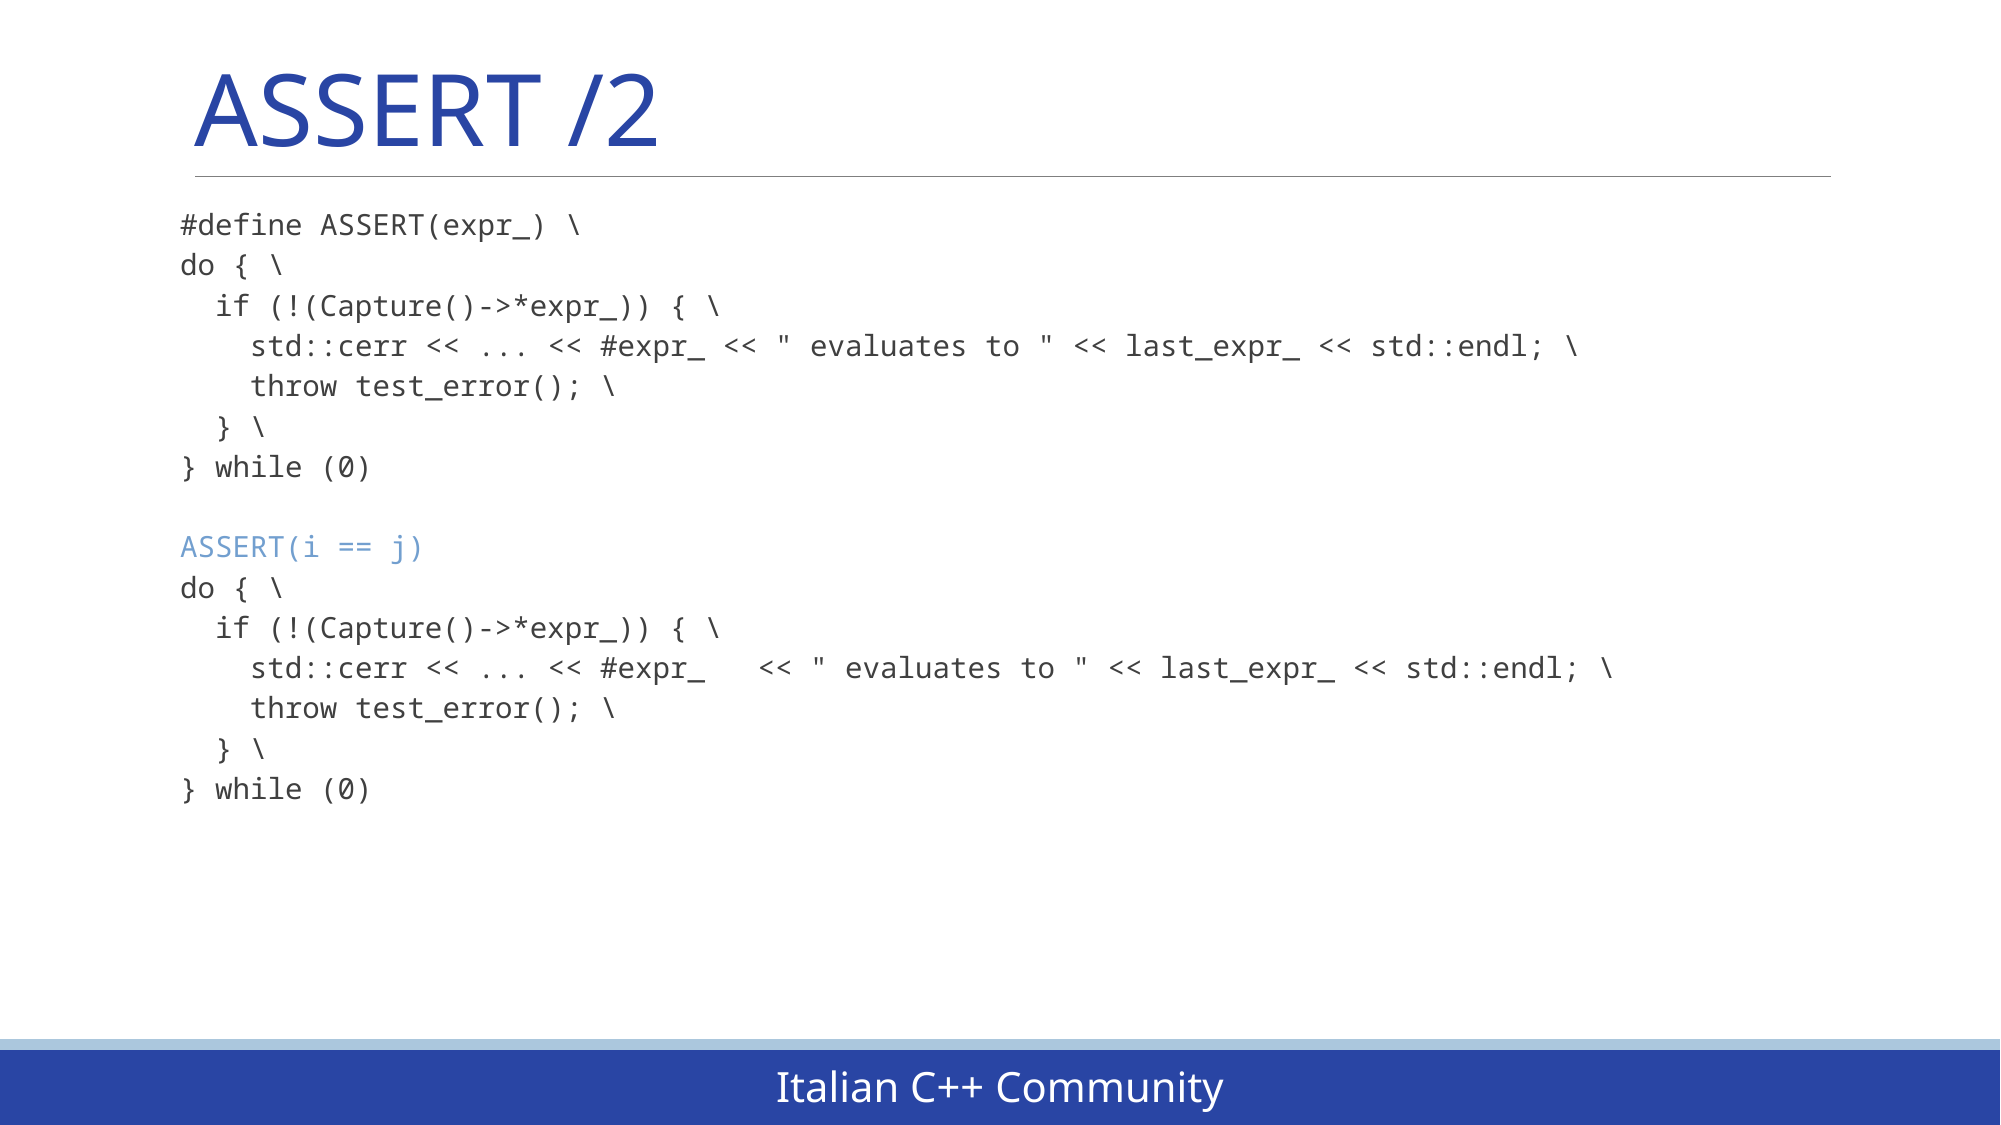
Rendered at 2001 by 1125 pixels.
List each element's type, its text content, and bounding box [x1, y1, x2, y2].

list #define ASSERT(expr_) \ do { \ if (!(Capture()->*expr_)) { \ std::cerr << ... << #expr_ << " evaluates to " << last_expr_ << std::endl; \ throw test_error(); \ } \ } while (0) ASSERT(i == j) do { \ if (!(Capture()->*expr_)) { \ std::cerr << ... << #expr_ << " evaluates to " << last_expr_ << std::endl; \ throw test_error(); \ } \ } while (0) [179, 202, 1830, 1011]
title ASSERT /2 [179, 2, 1830, 175]
